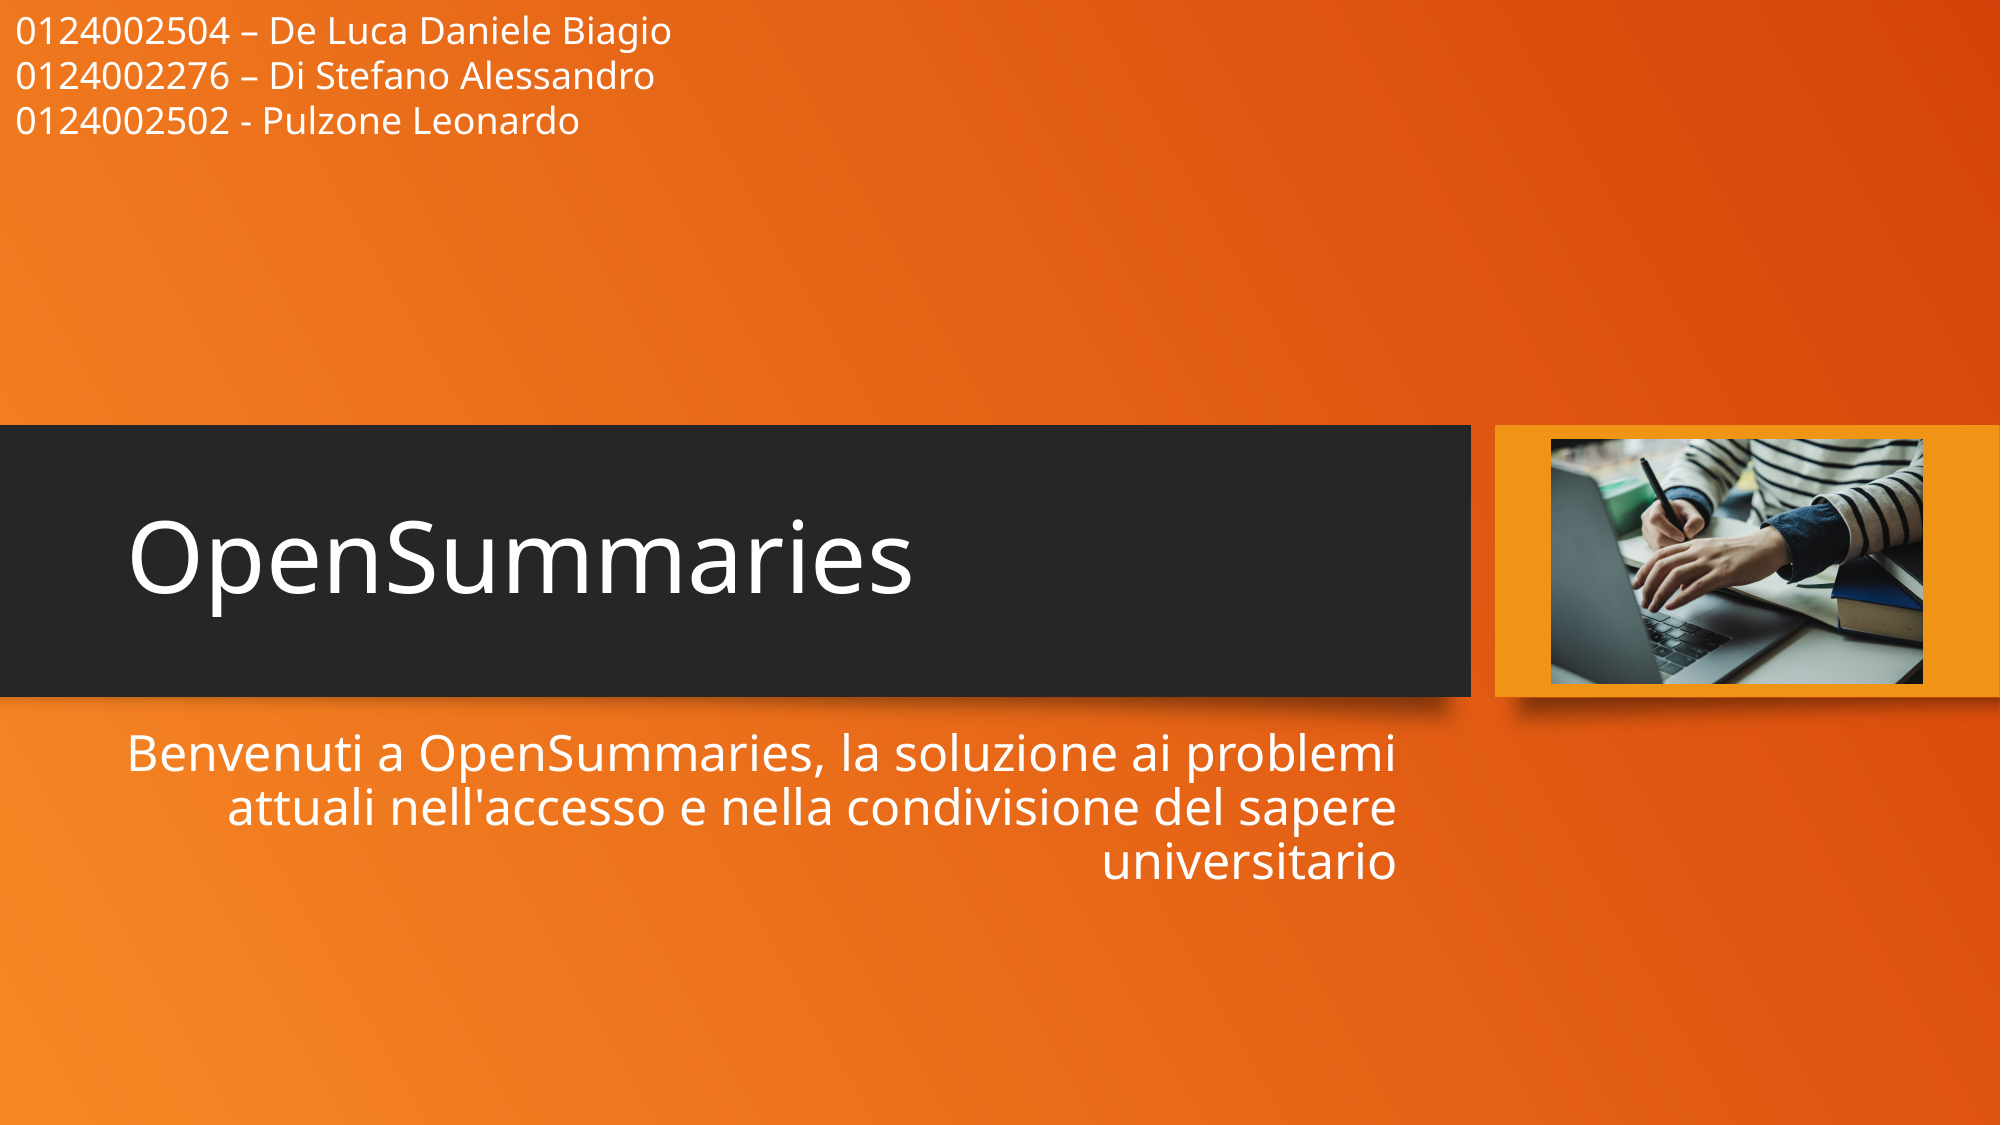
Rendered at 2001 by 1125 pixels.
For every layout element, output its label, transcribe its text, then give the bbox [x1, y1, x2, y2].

subtitle Benvenuti a OpenSummaries, la soluzione ai problemi attuali nell'accesso e nella condivisione del sapere universitario [111, 720, 1448, 905]
title OpenSummaries [111, 448, 1448, 674]
picture [1551, 439, 1923, 684]
text_box 0124002504 – De Luca Daniele Biagio 0124002276 – Di Stefano Alessandro 0124002502 - Pulzone Leonardo [0, 0, 1075, 152]
